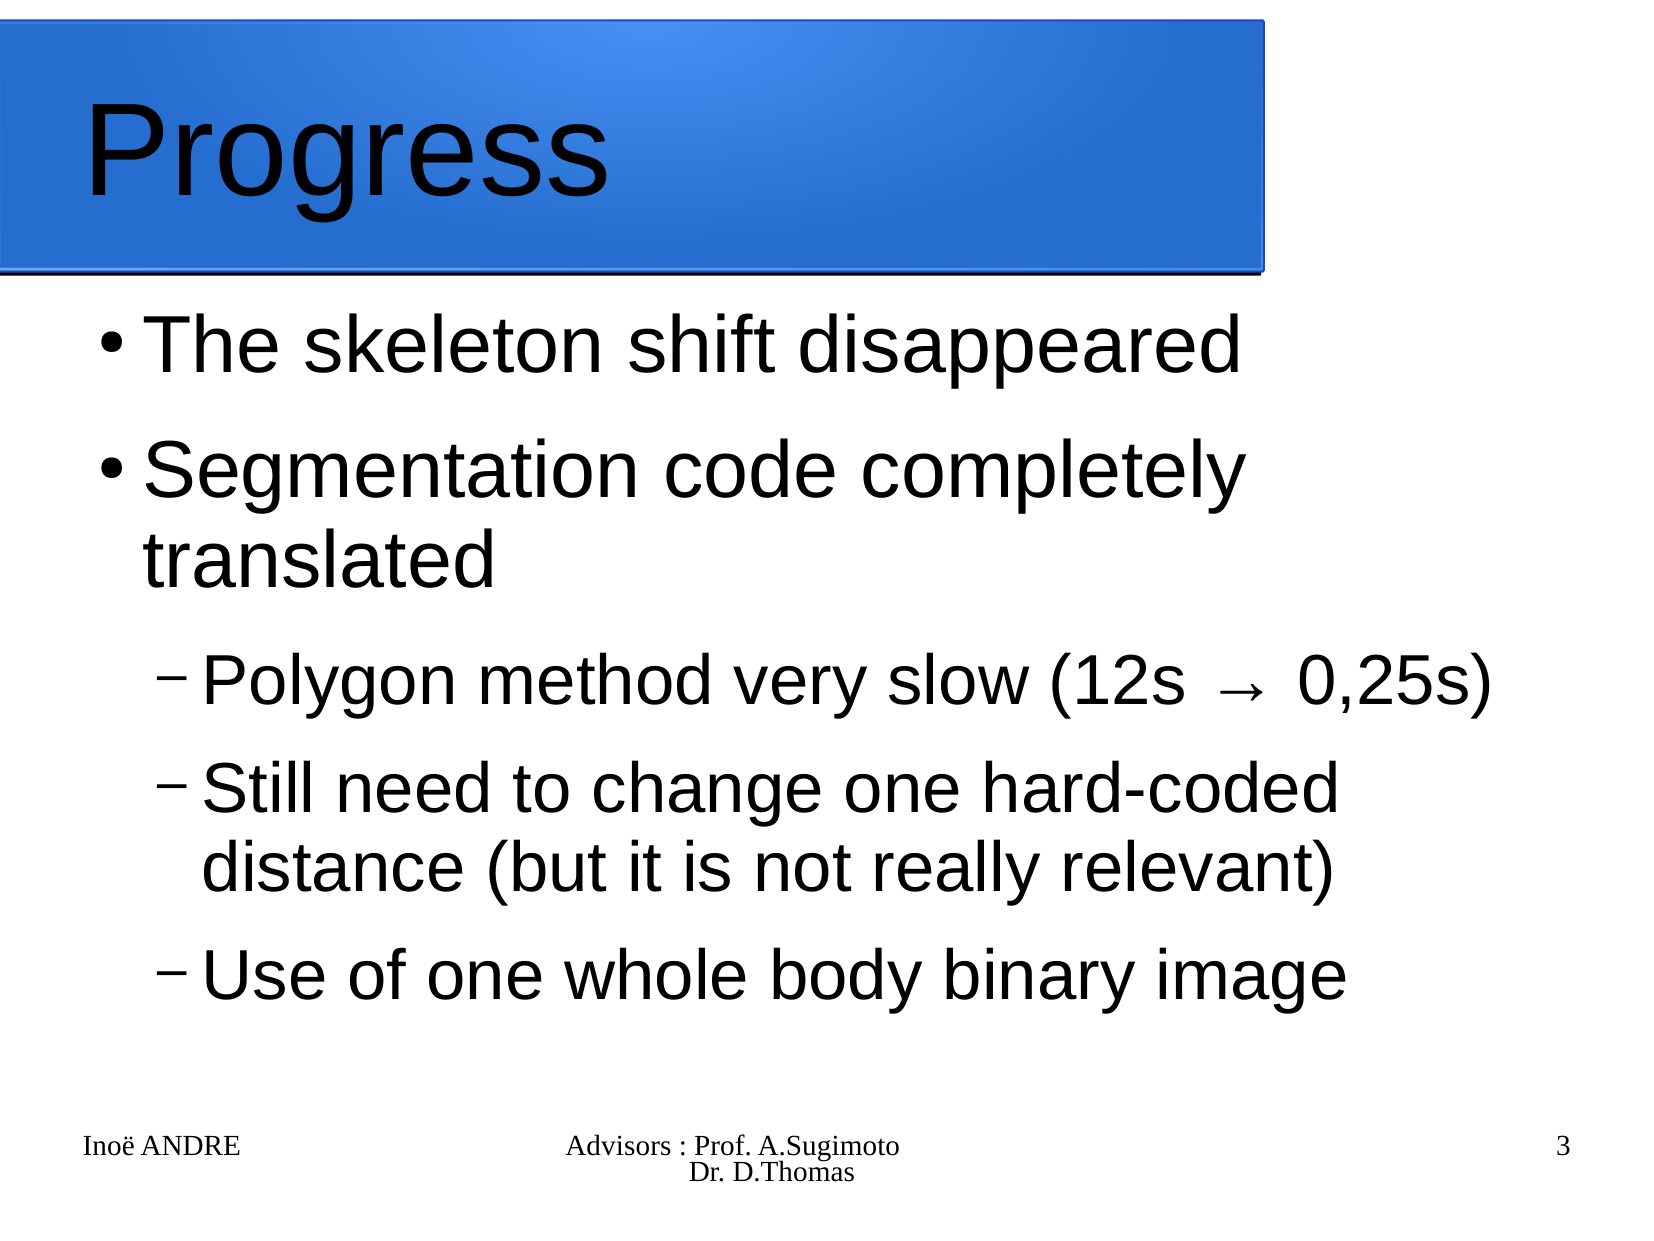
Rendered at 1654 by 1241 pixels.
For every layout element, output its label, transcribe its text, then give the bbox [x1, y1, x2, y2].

list The skeleton shift disappeared Segmentation code completely translated Polygon method very slow (12s → 0,25s) Still need to change one hard-coded distance (but it is not really relevant) Use of one whole body binary image [82, 299, 1571, 1019]
title Progress [82, 47, 1235, 252]
